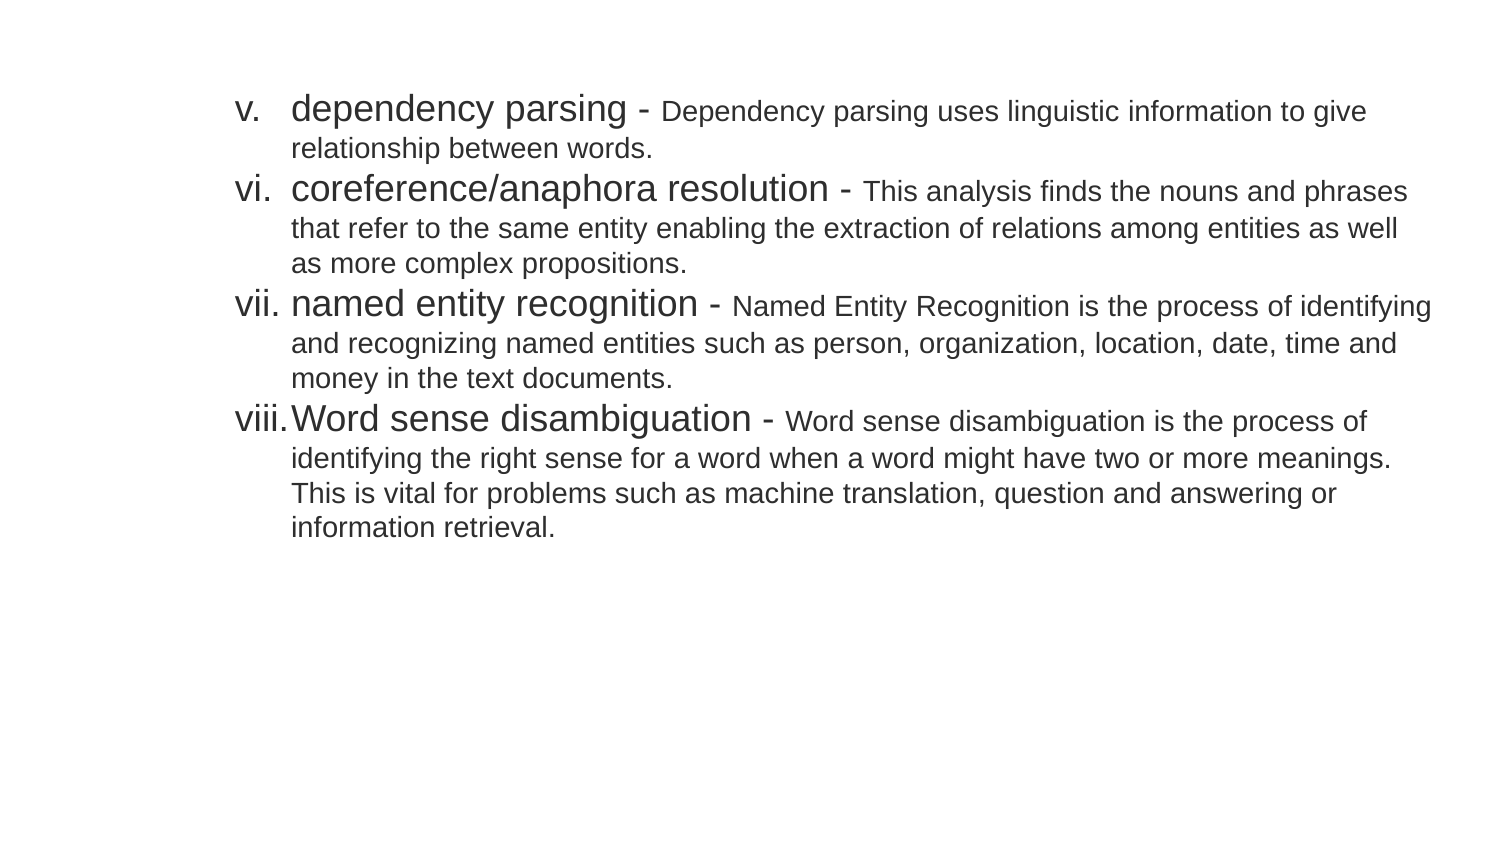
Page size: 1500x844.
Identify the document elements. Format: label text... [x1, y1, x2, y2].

list dependency parsing - Dependency parsing uses linguistic information to give relationship between words. coreference/anaphora resolution - This analysis finds the nouns and phrases that refer to the same entity enabling the extraction of relations among entities as well as more complex propositions. named entity recognition - Named Entity Recognition is the process of identifying and recognizing named entities such as person, organization, location, date, time and money in the text documents. Word sense disambiguation - Word sense disambiguation is the process of identifying the right sense for a word when a word might have two or more meanings. This is vital for problems such as machine translation, question and answering or information retrieval. [51, 69, 1449, 630]
